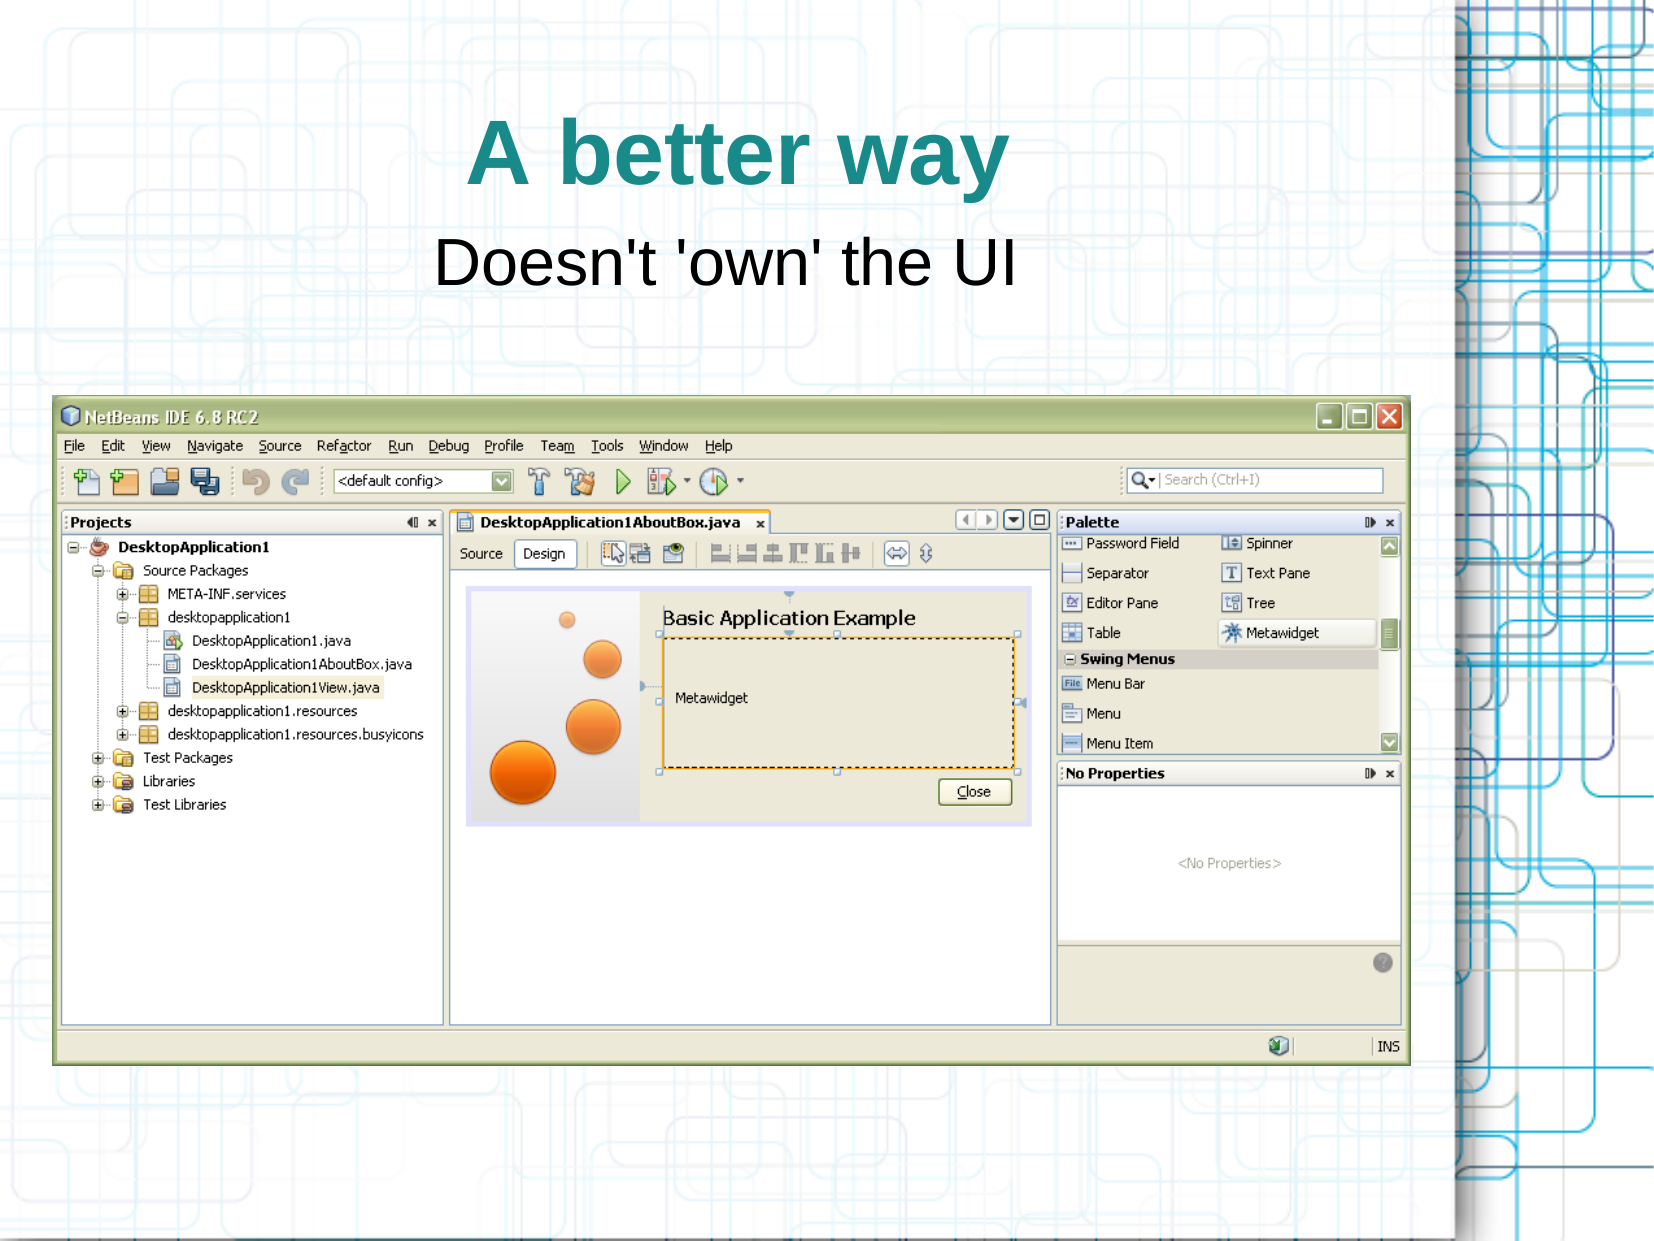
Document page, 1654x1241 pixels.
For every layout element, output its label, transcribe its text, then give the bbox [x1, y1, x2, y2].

picture [0, 0, 1654, 1241]
title A better way [59, 56, 1418, 218]
text_box Doesn't 'own' the UI [29, 218, 1424, 308]
